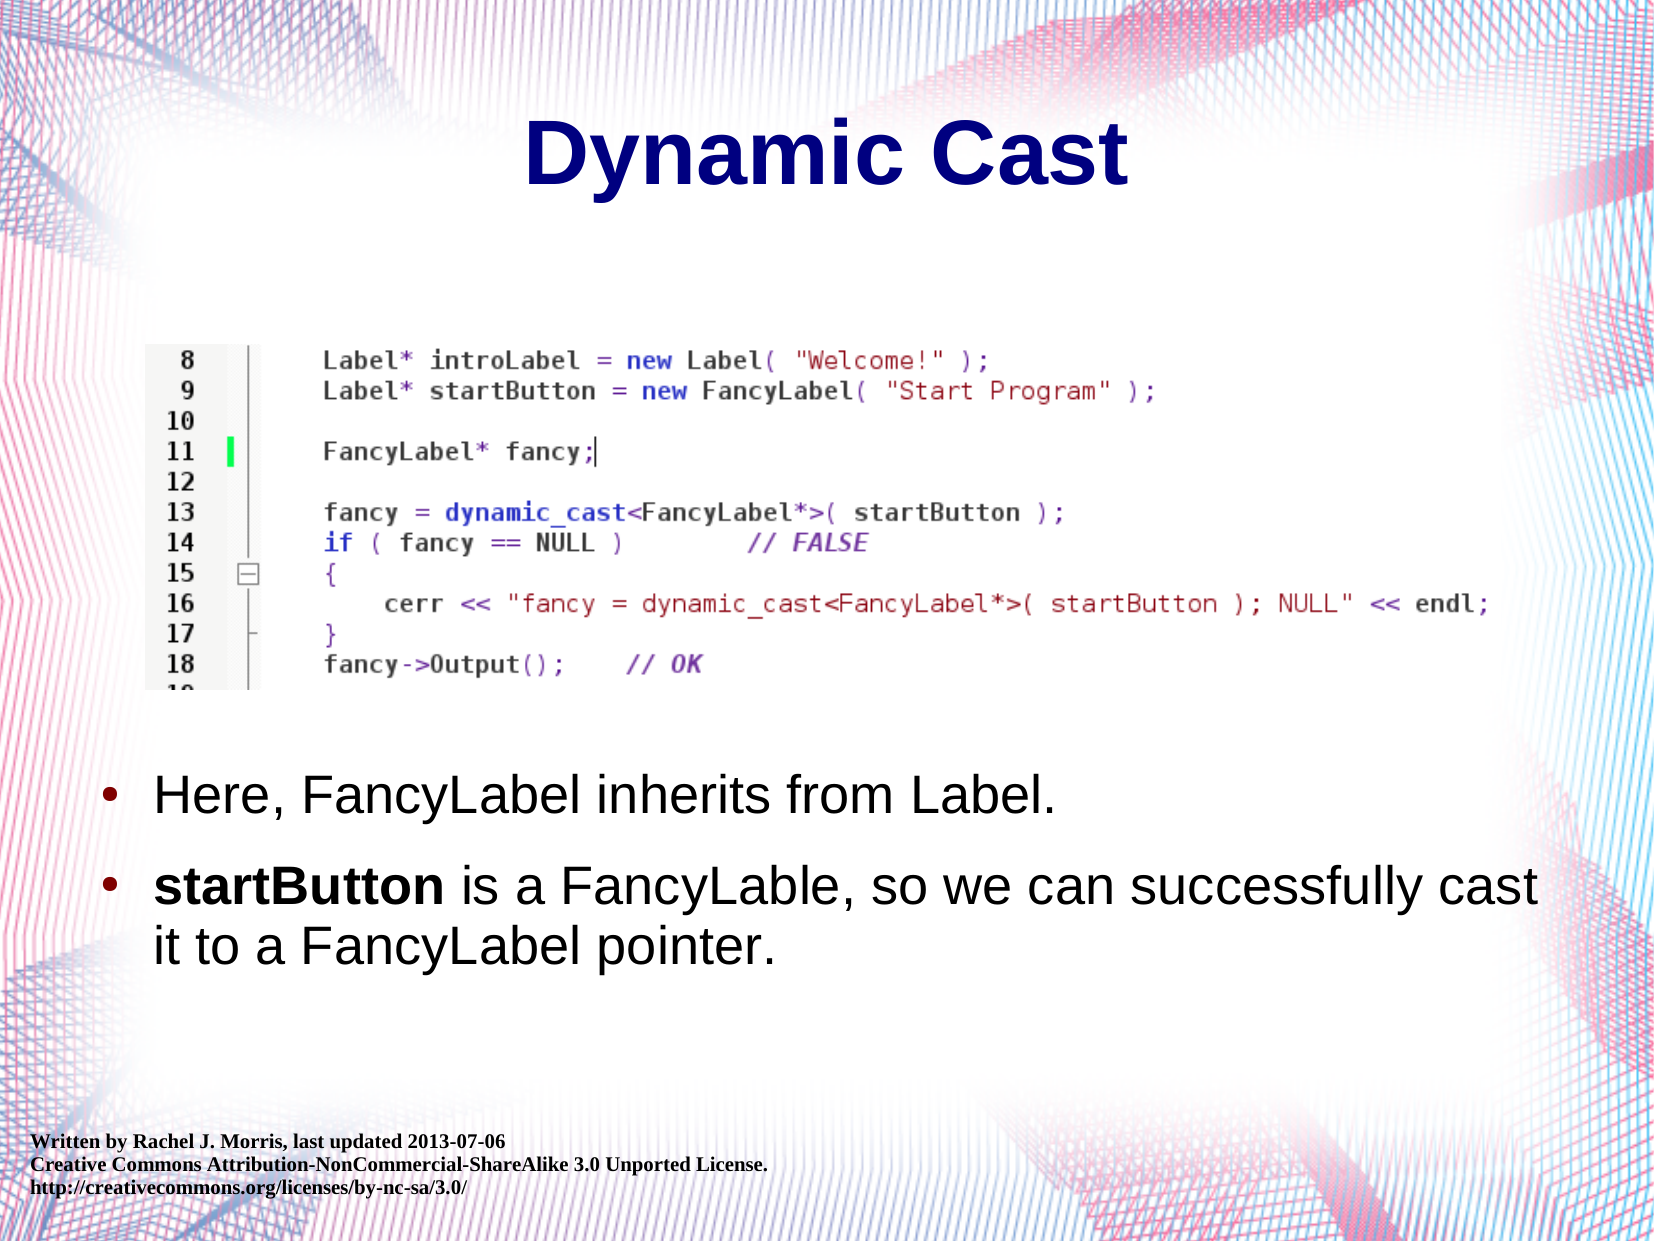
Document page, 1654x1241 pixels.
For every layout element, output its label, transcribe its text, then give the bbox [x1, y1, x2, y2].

list Here, FancyLabel inherits from Label. startButton is a FancyLable, so we can successfully cast it to a FancyLabel pointer. [82, 765, 1571, 1010]
title Dynamic Cast [82, 49, 1571, 257]
picture [0, 0, 1654, 1241]
